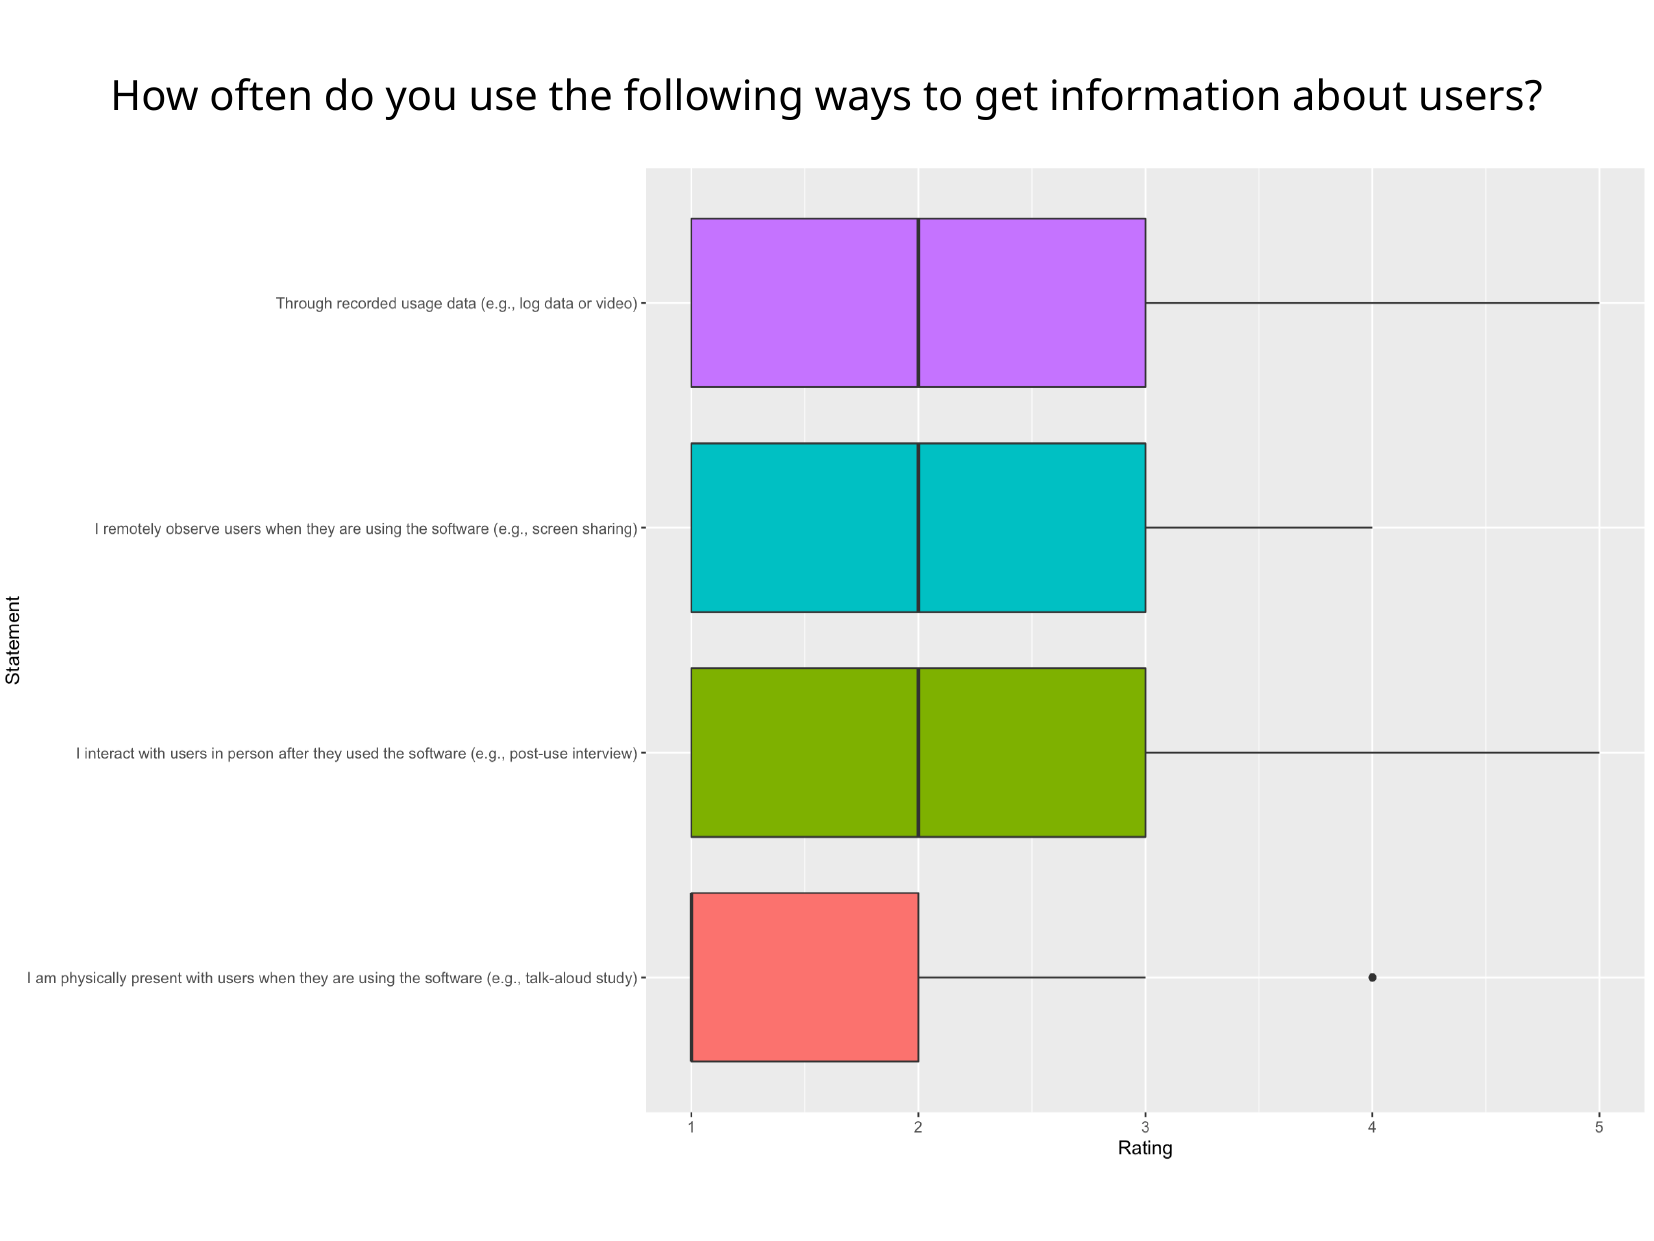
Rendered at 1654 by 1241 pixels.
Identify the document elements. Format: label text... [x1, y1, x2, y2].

title How often do you use the following ways to get information about users? [82, 0, 1571, 167]
picture [0, 167, 1654, 1161]
